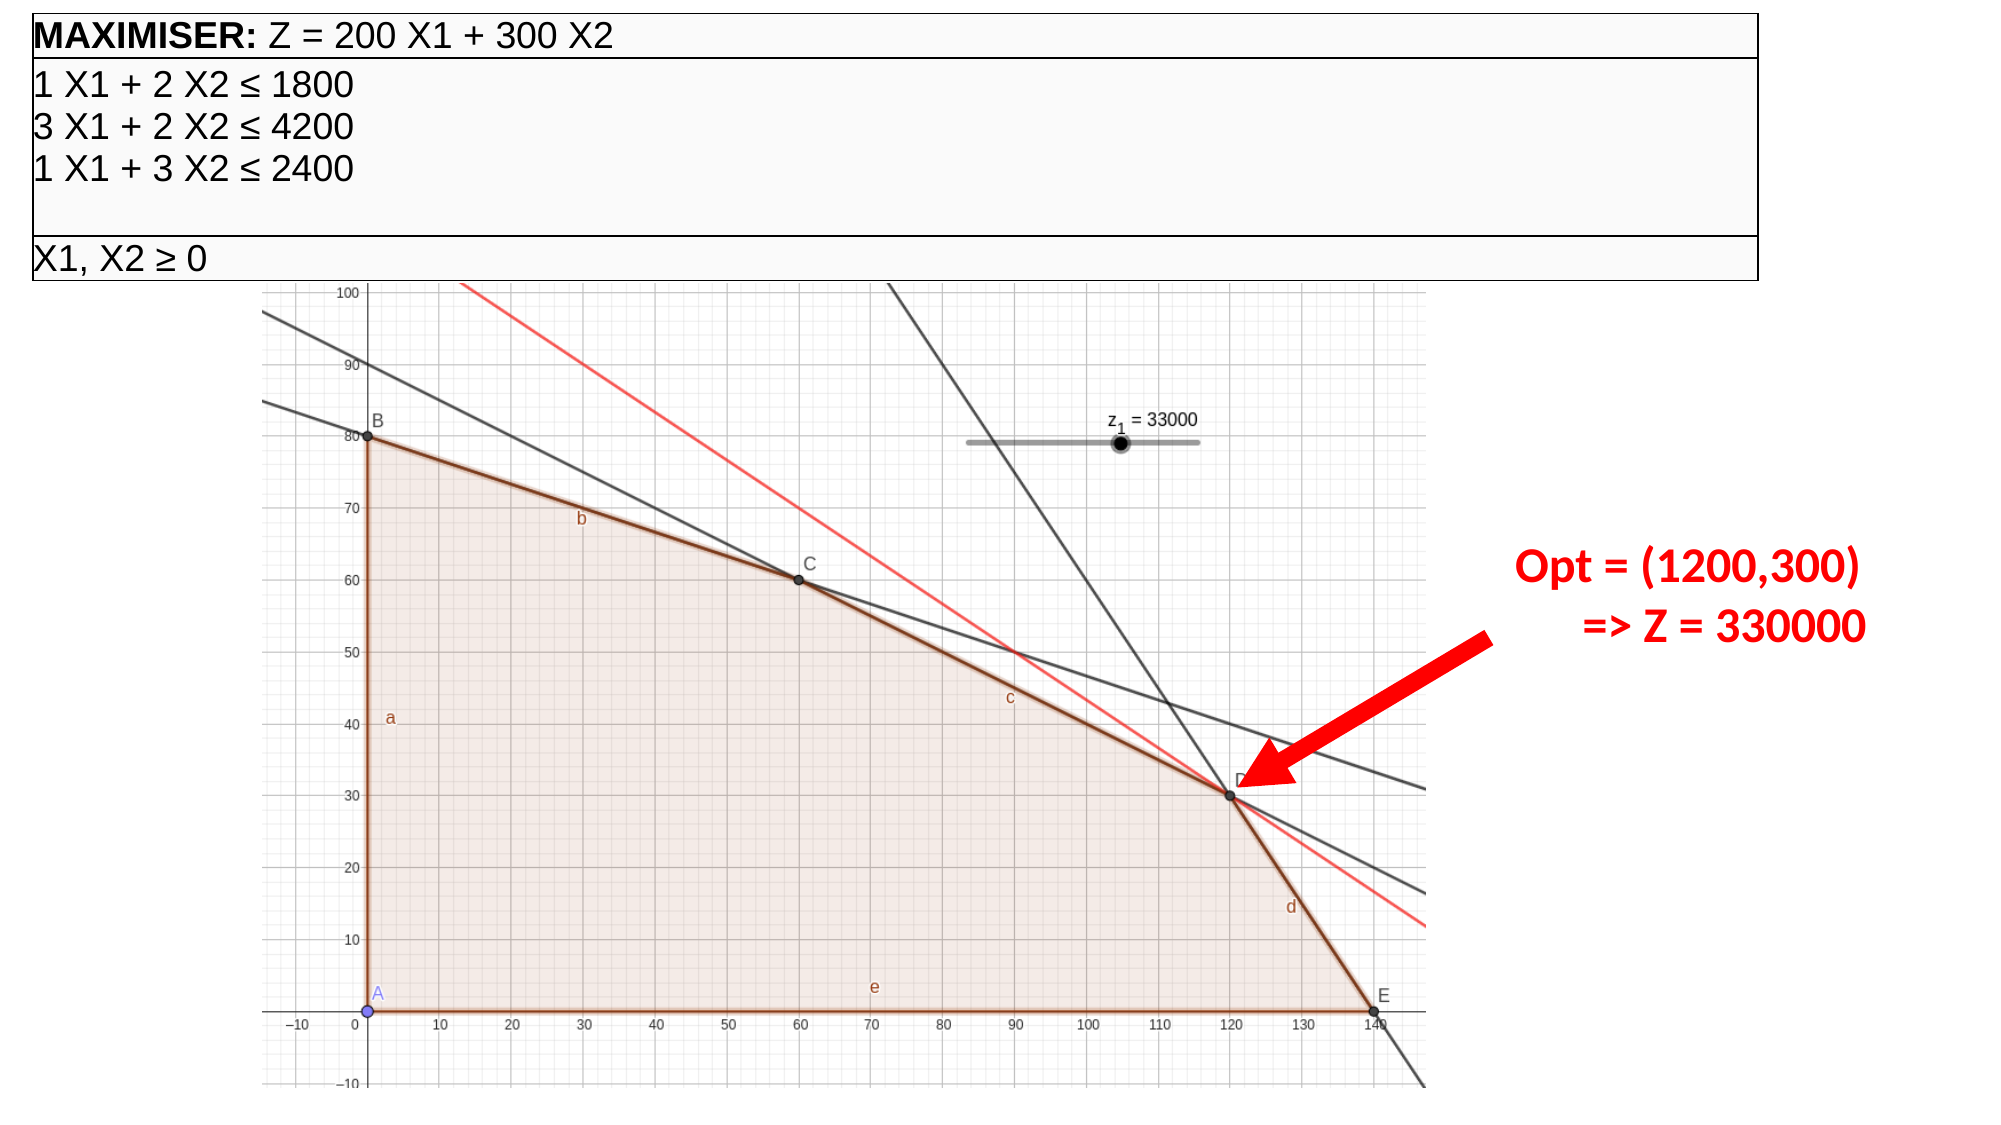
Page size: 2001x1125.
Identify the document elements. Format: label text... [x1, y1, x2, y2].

picture [262, 283, 1426, 1088]
text_box Opt = (1200,300) => Z = 330000 [1499, 524, 1892, 661]
table_cell 1 X1 + 2 X2 ≤ 1800 3 X1 + 2 X2 ≤ 4200 1 X1 + 3 X2 ≤ 2400 [34, 59, 1757, 235]
table_cell X1, X2 ≥ 0 [34, 237, 1757, 280]
table_header MAXIMISER: Z = 200 X1 + 300 X2 [34, 14, 1757, 57]
table_cell X1, X2 ≥ 0 [34, 246, 43, 269]
